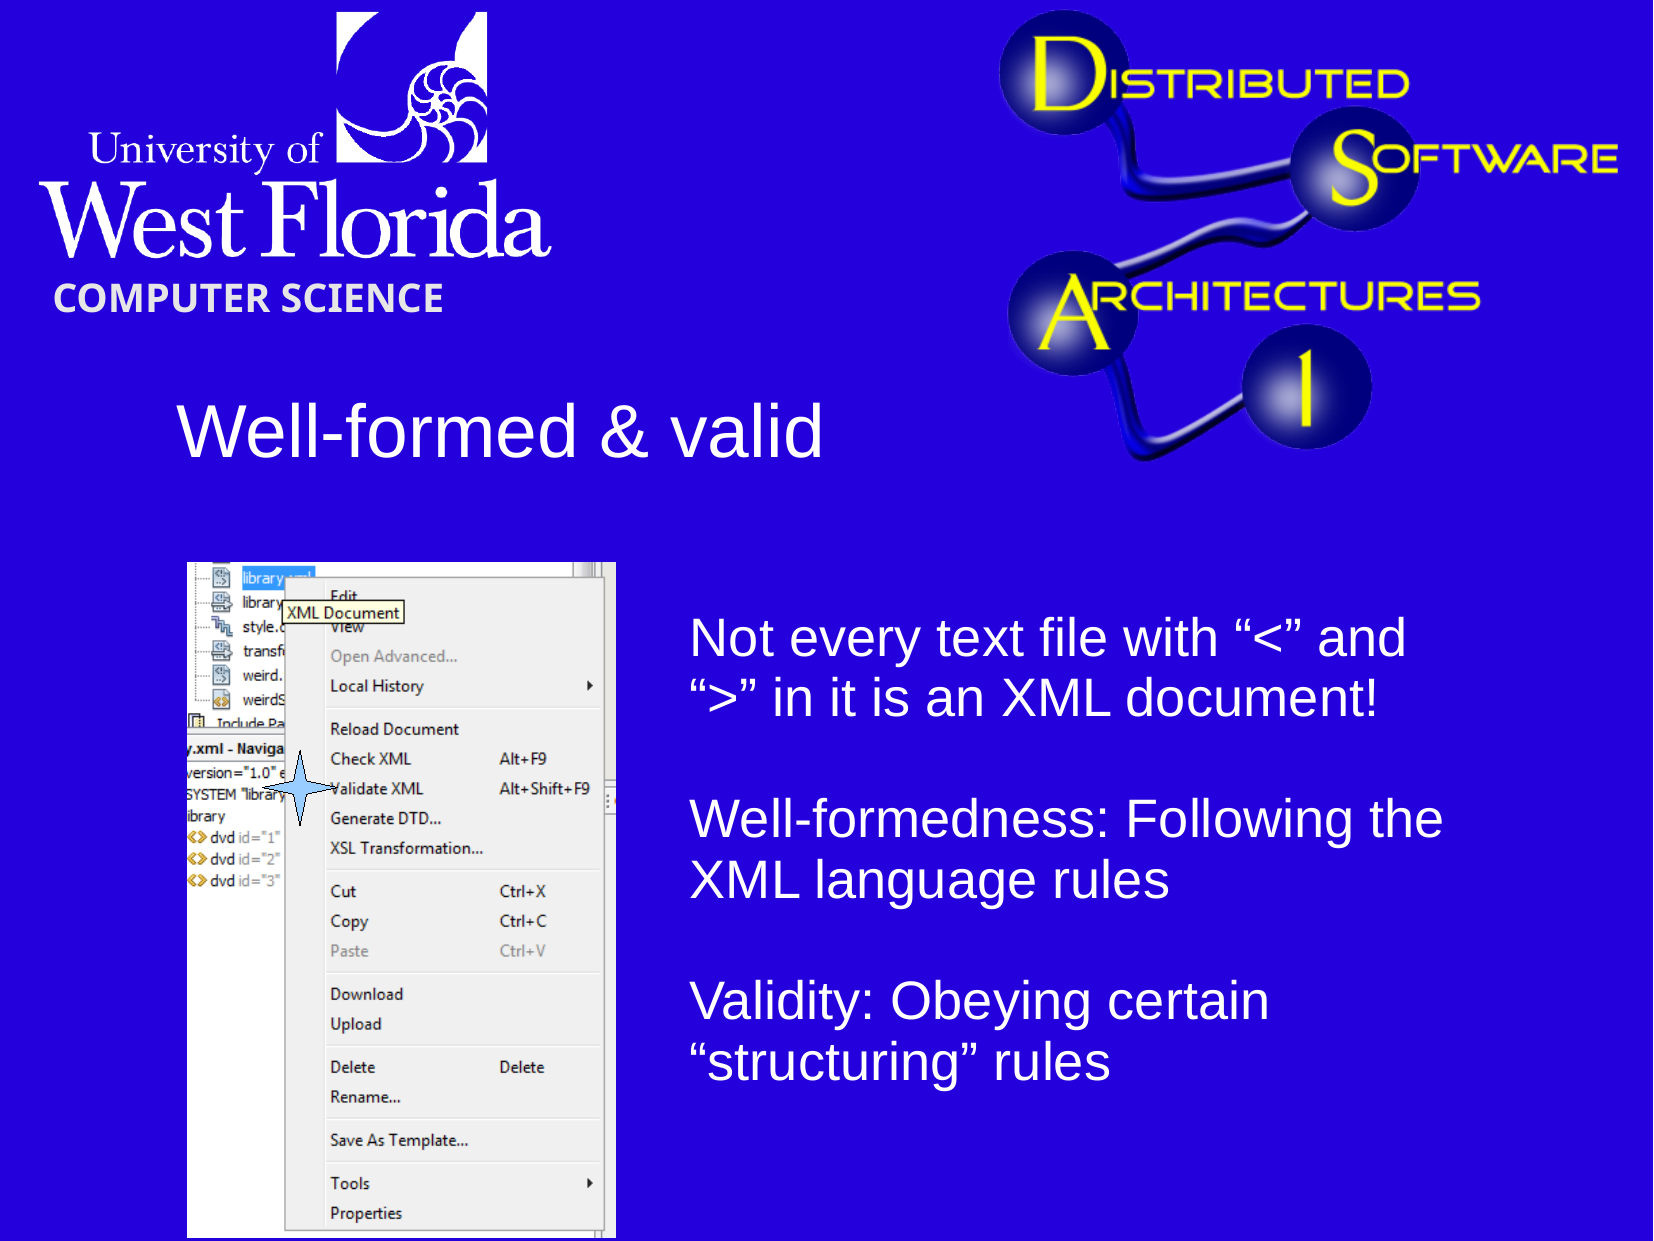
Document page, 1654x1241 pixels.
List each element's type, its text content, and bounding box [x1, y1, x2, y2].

text_box [262, 750, 338, 826]
picture [187, 562, 616, 1238]
title Well-formed & valid [0, 329, 976, 526]
text_box COMPUTER SCIENCE [37, 262, 563, 329]
picture [910, 0, 1653, 506]
text_box Not every text file with “<” and “>” in it is an XML document! Well-formedness: Following the XML language rules Validity: Obeying certain “structuring” rules [675, 600, 1501, 1100]
picture [37, 0, 559, 262]
